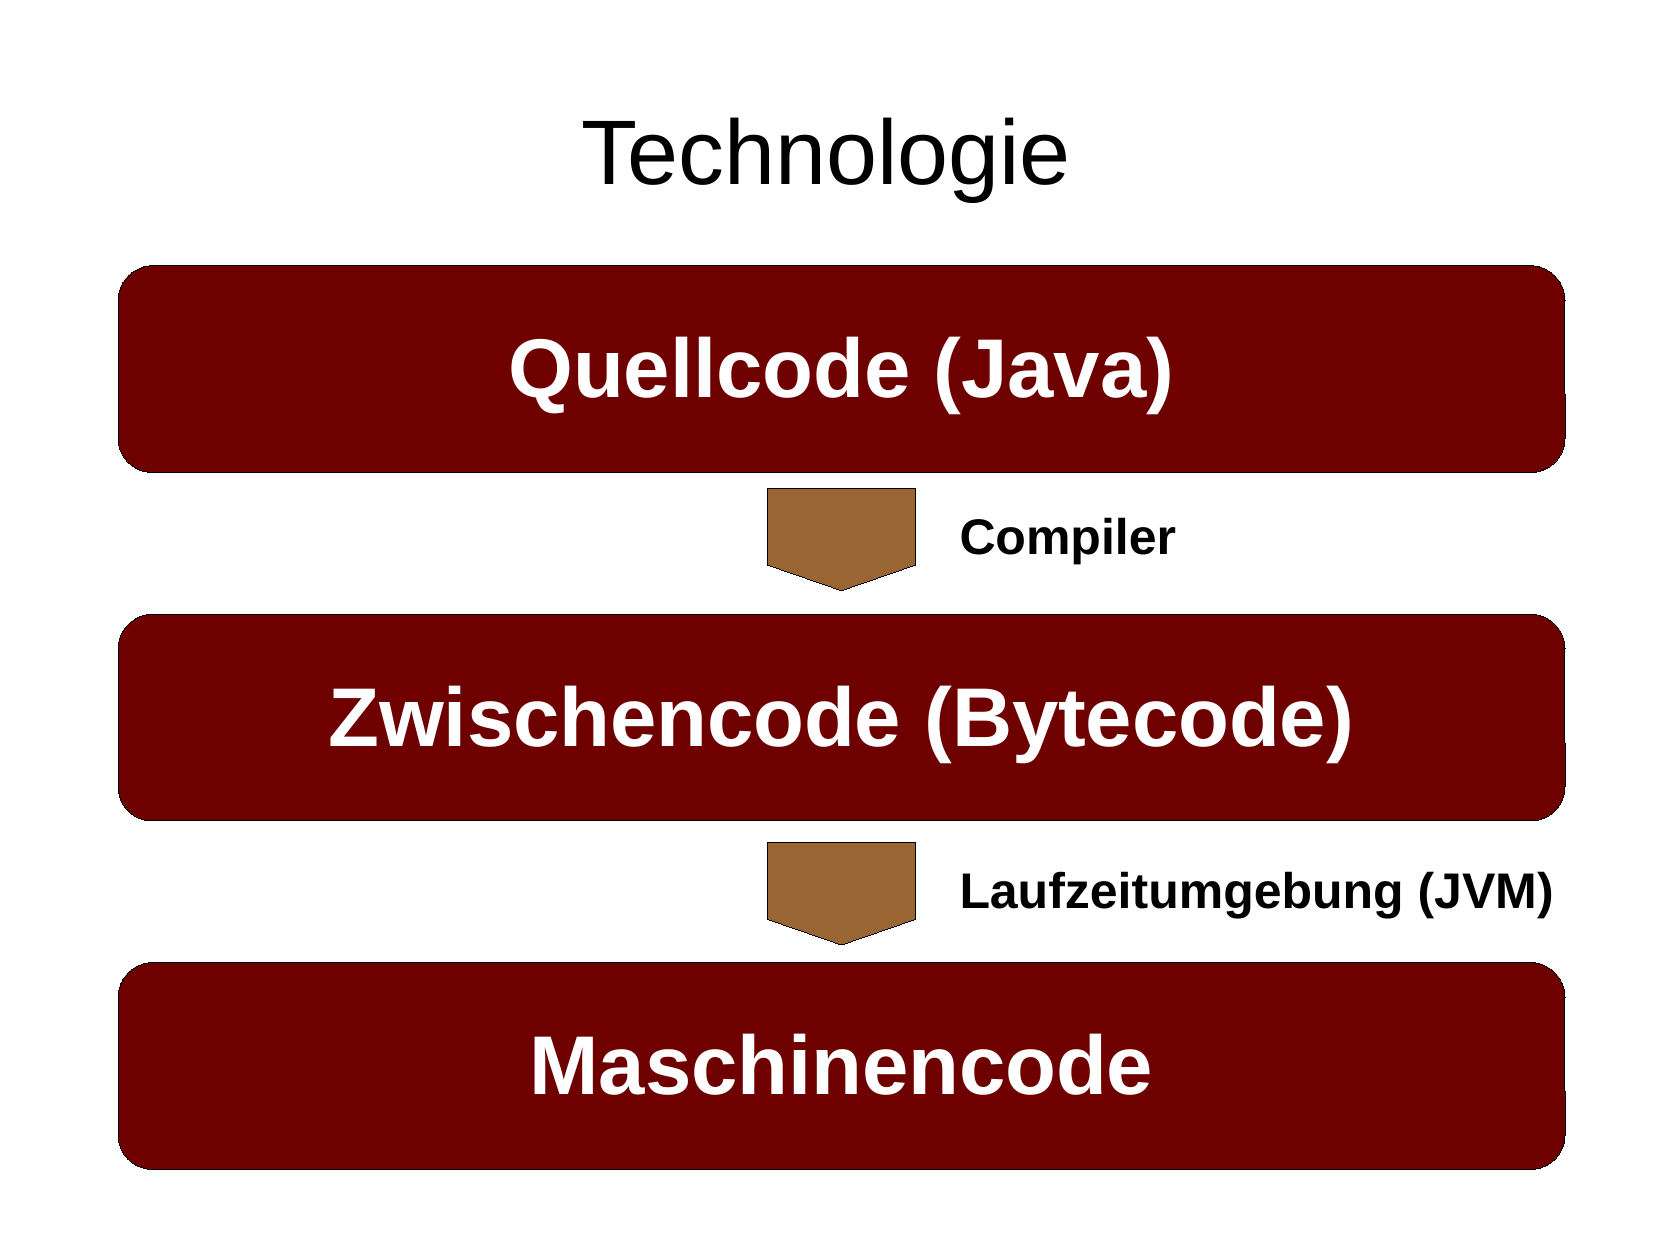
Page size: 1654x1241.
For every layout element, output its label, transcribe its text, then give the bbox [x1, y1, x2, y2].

text_box Laufzeitumgebung (JVM) [944, 856, 1625, 927]
title Technologie [82, 49, 1571, 257]
text_box [767, 842, 916, 945]
text_box Zwischencode (Bytecode) [118, 614, 1566, 821]
text_box [767, 488, 916, 591]
text_box Compiler [944, 501, 1447, 573]
text_box Maschinencode [118, 962, 1566, 1170]
text_box Quellcode (Java) [118, 265, 1566, 473]
